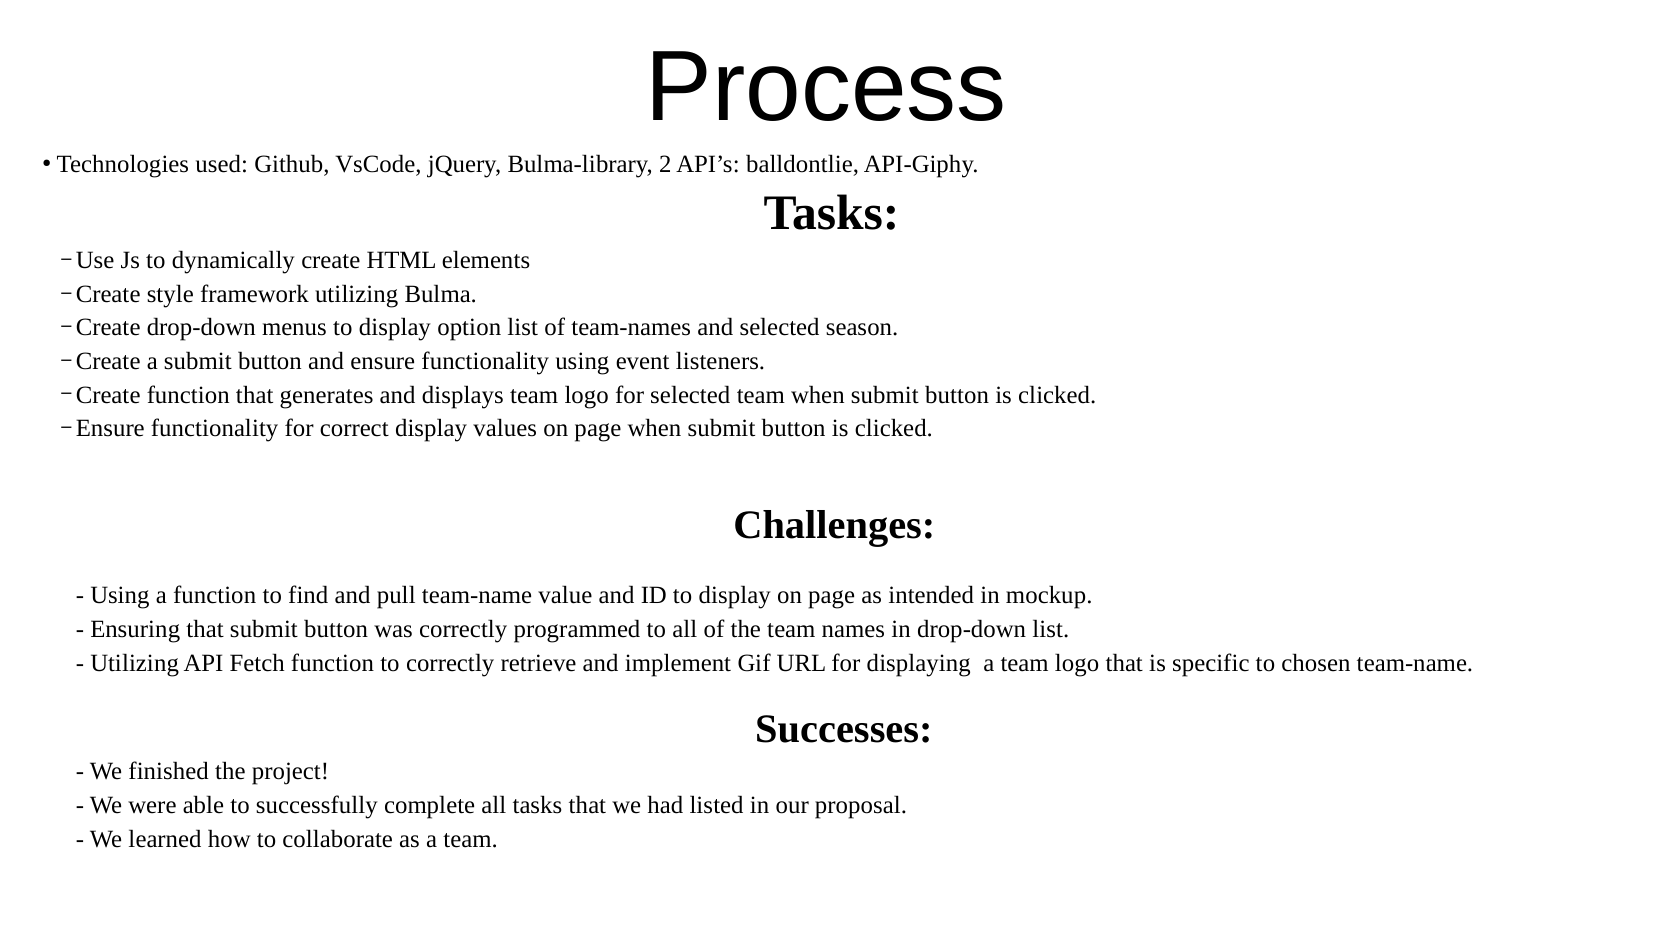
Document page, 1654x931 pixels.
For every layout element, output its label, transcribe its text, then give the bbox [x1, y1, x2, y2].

title Process [82, 22, 1571, 150]
list Technologies used: Github, VsCode, jQuery, Bulma-library, 2 API’s: balldontlie, API-Giphy. Tasks: Use Js to dynamically create HTML elements Create style framework utilizing Bulma. Create drop-down menus to display option list of team-names and selected season. Create a submit button and ensure functionality using event listeners. Create function that generates and displays team logo for selected team when submit button is clicked. Ensure functionality for correct display values on page when submit button is clicked. Challenges: - Using a function to find and pull team-name value and ID to display on page as intended in mockup. - Ensuring that submit button was correctly programmed to all of the team names in drop-down list. - Utilizing API Fetch function to correctly retrieve and implement Gif URL for displaying a team logo that is specific to chosen team-name. Successes: - We finished the project! - We were able to successfully complete all tasks that we had listed in our proposal. - We learned how to collaborate as a team. [37, 150, 1613, 863]
